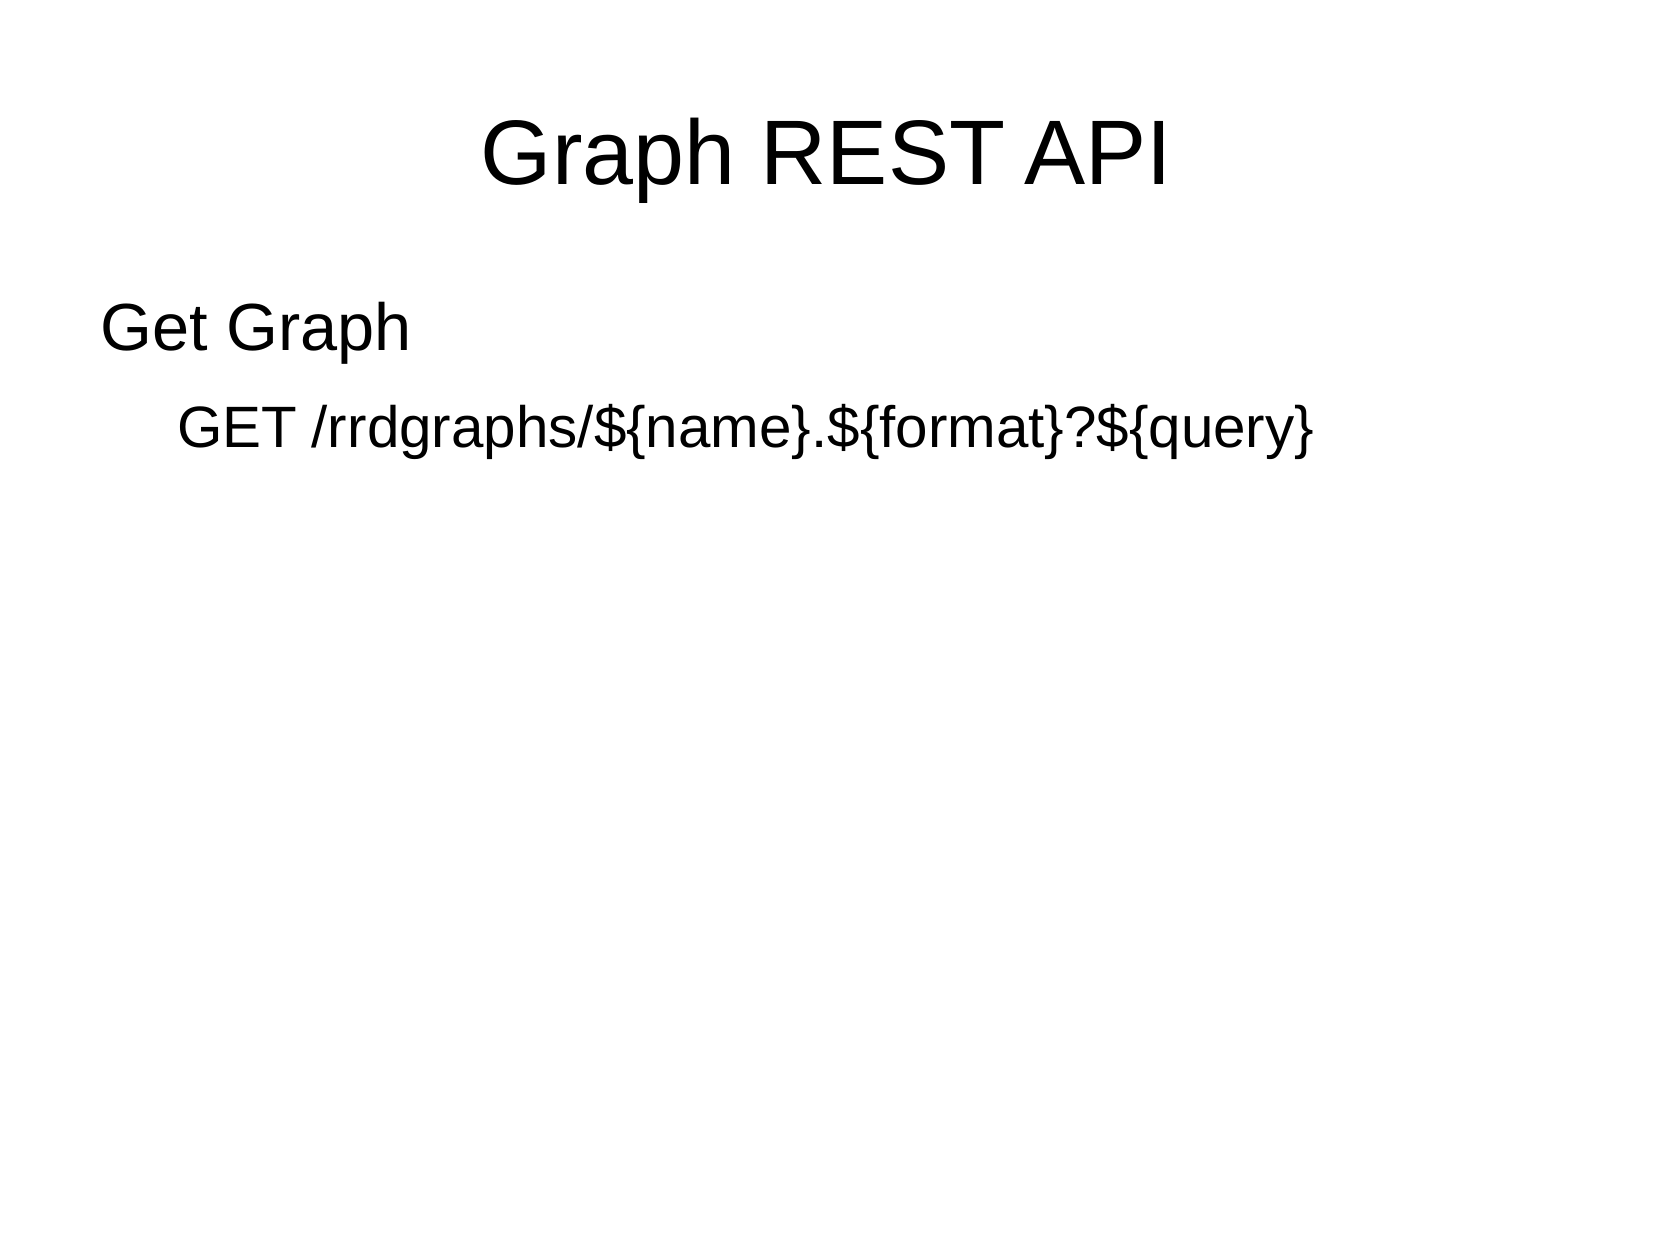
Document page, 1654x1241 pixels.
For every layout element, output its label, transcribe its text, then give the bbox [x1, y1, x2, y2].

list Get Graph GET /rrdgraphs/${name}.${format}?${query} [82, 290, 1571, 1094]
title Graph REST API [82, 56, 1571, 250]
